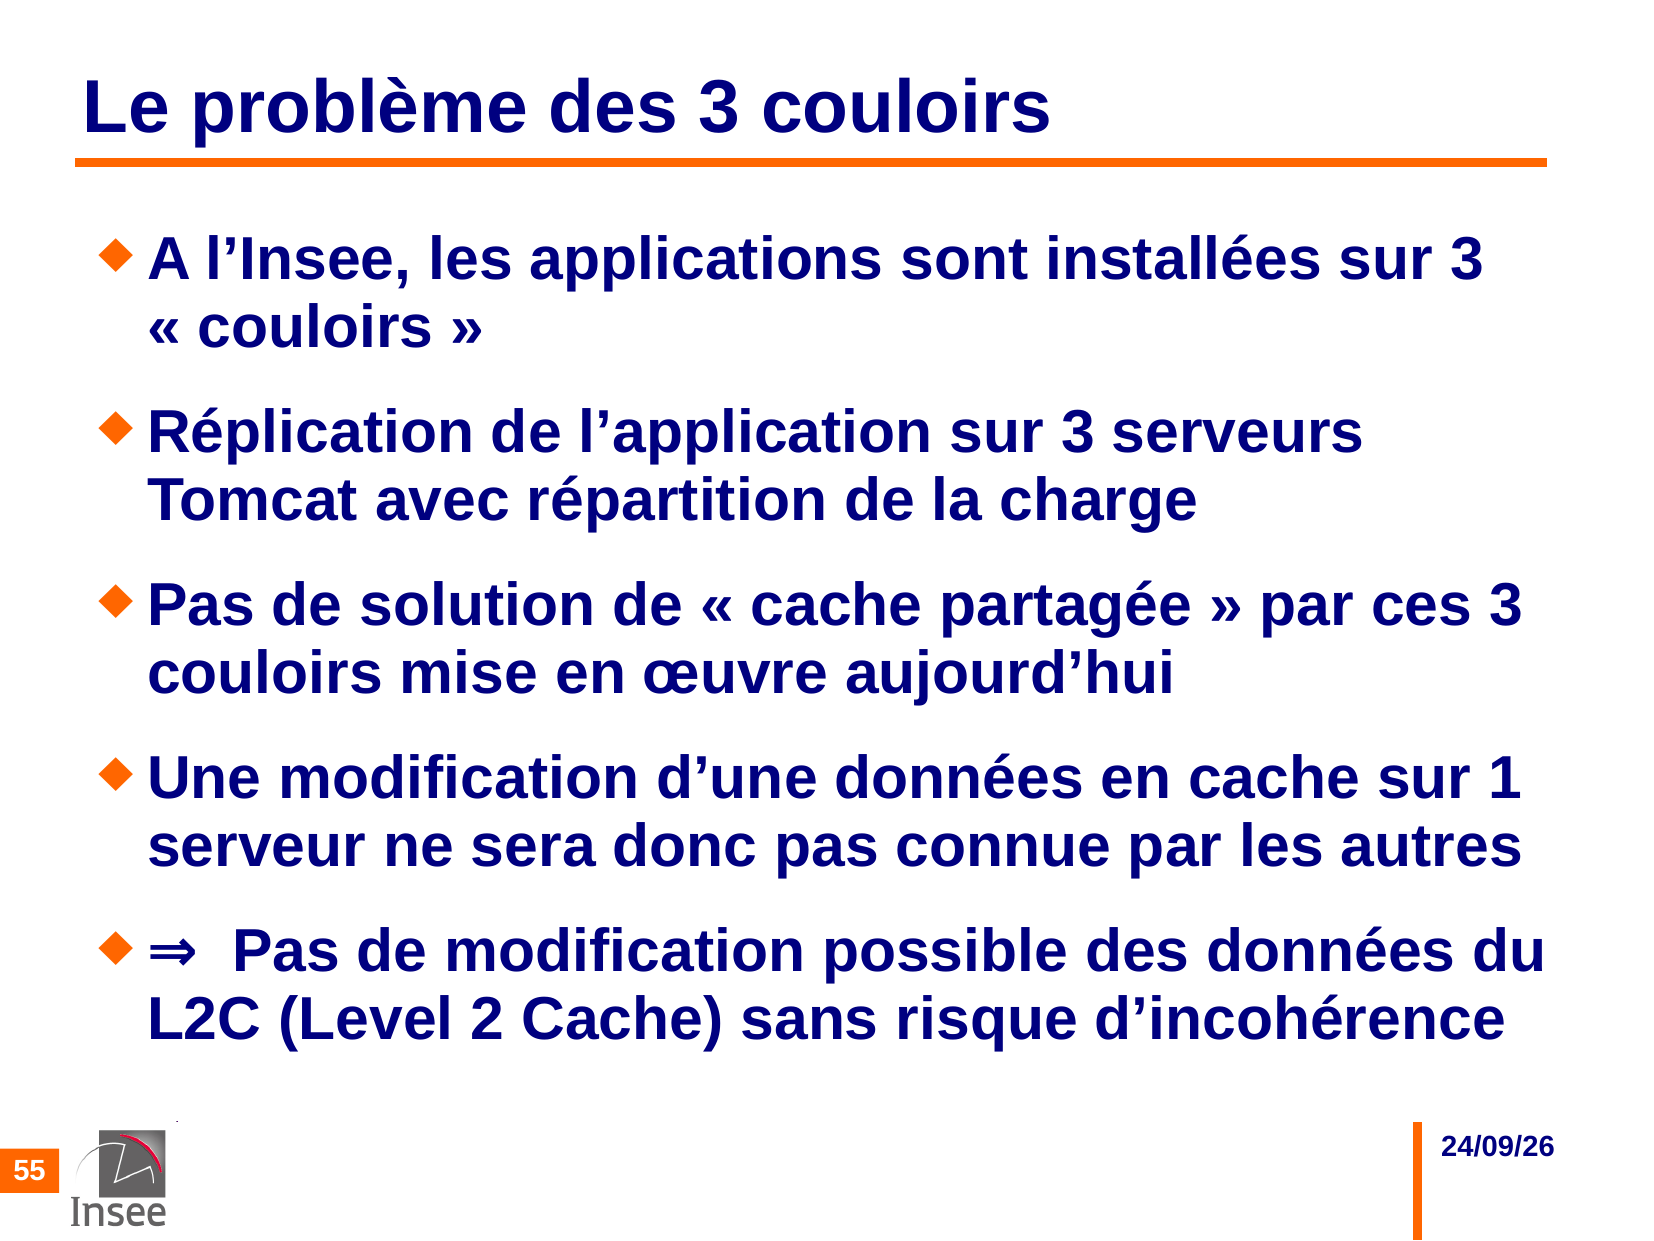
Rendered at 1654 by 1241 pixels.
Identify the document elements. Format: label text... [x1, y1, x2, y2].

list A l’Insee, les applications sont installées sur 3 « couloirs » Réplication de l’application sur 3 serveurs Tomcat avec répartition de la charge Pas de solution de « cache partagée » par ces 3 couloirs mise en œuvre aujourd’hui Une modification d’une données en cache sur 1 serveur ne sera donc pas connue par les autres ⇒ Pas de modification possible des données du L2C (Level 2 Cache) sans risque d’incohérence [82, 224, 1571, 1063]
picture [62, 1121, 178, 1241]
title Le problème des 3 couloirs [82, 49, 1619, 163]
